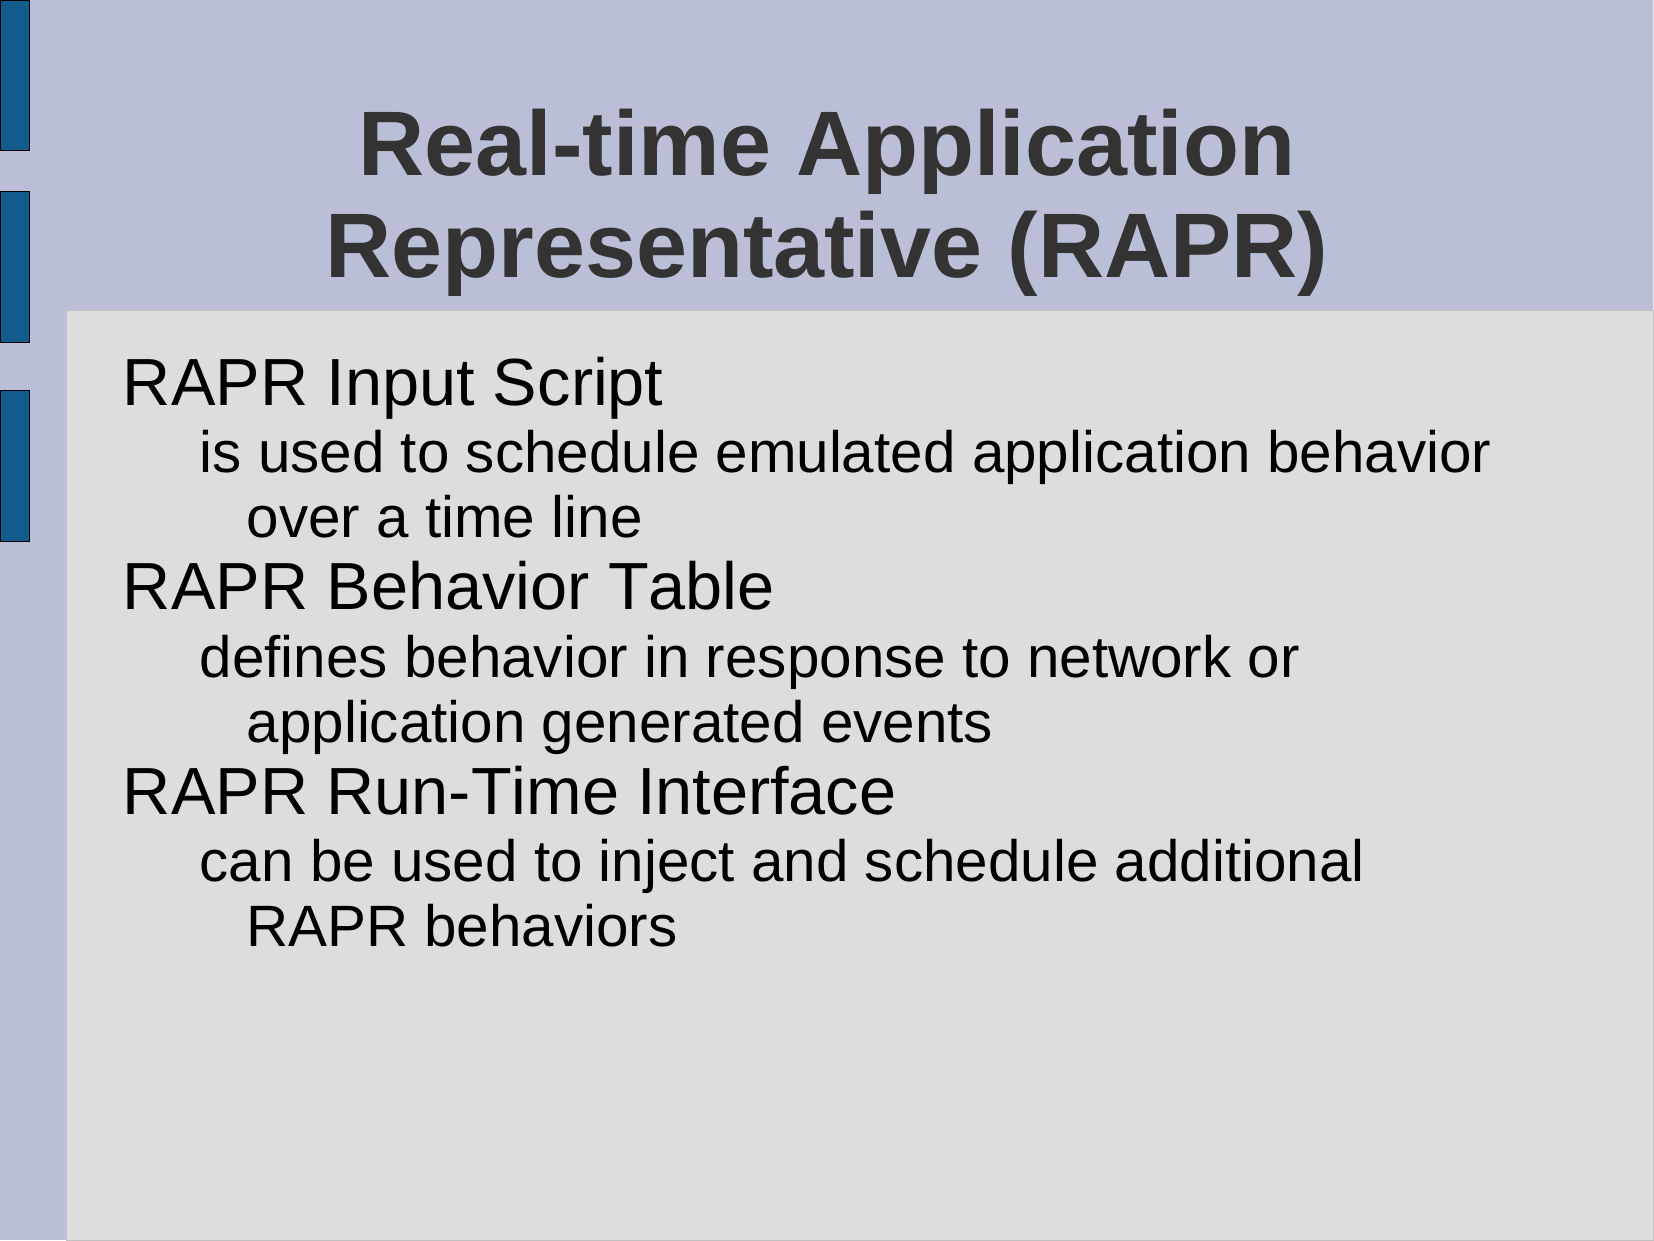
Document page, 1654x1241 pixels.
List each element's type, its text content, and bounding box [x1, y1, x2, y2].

list RAPR Input Script is used to schedule emulated application behavior over a time line RAPR Behavior Table defines behavior in response to network or application generated events RAPR Run-Time Interface can be used to inject and schedule additional RAPR behaviors [105, 344, 1518, 1127]
title Real-time Application Representative (RAPR) [121, 75, 1534, 314]
